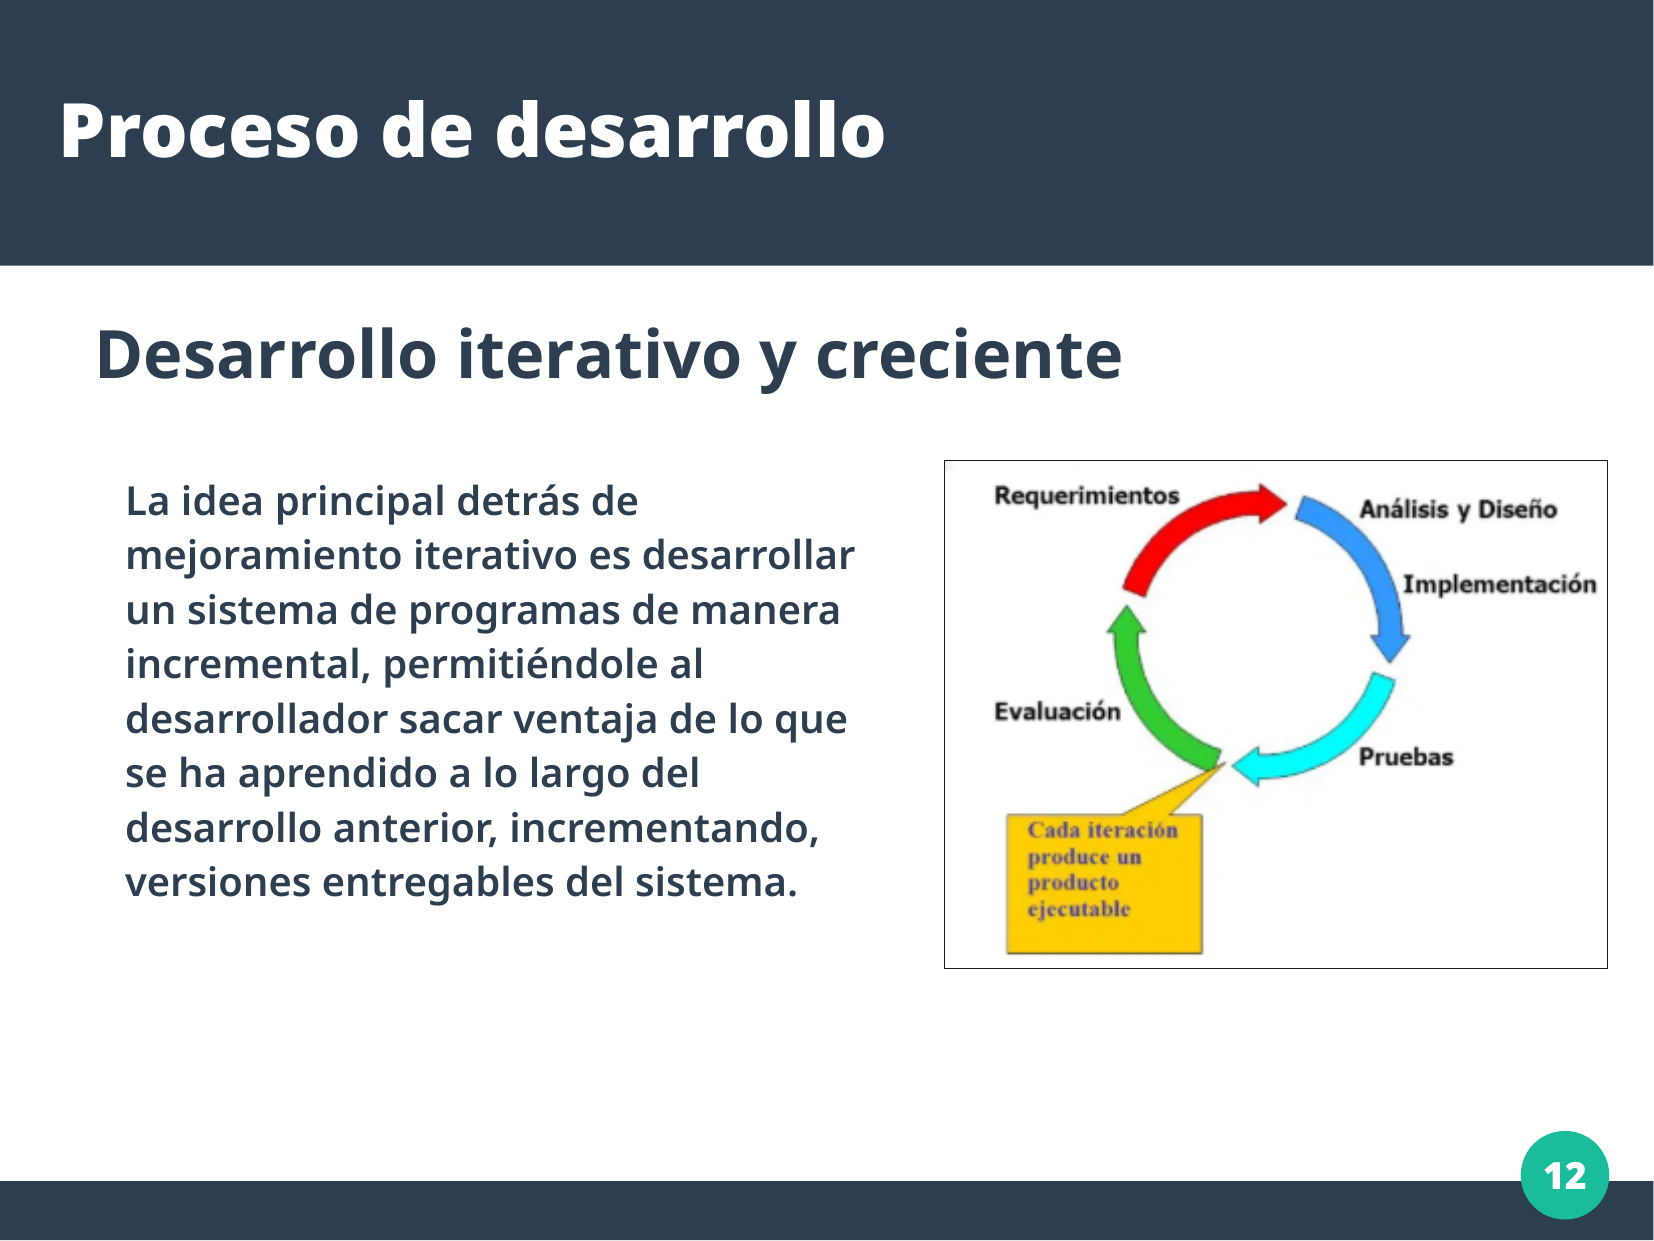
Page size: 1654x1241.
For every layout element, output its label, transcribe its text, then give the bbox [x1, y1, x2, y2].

title Proceso de desarrollo [59, 49, 1595, 207]
picture [944, 460, 1608, 969]
list Desarrollo iterativo y creciente [23, 307, 1524, 426]
list La idea principal detrás de mejoramiento iterativo es desarrollar un sistema de programas de manera incremental, permitiéndole al desarrollador sacar ventaja de lo que se ha aprendido a lo largo del desarrollo anterior, incrementando, versiones entregables del sistema. [82, 472, 898, 922]
